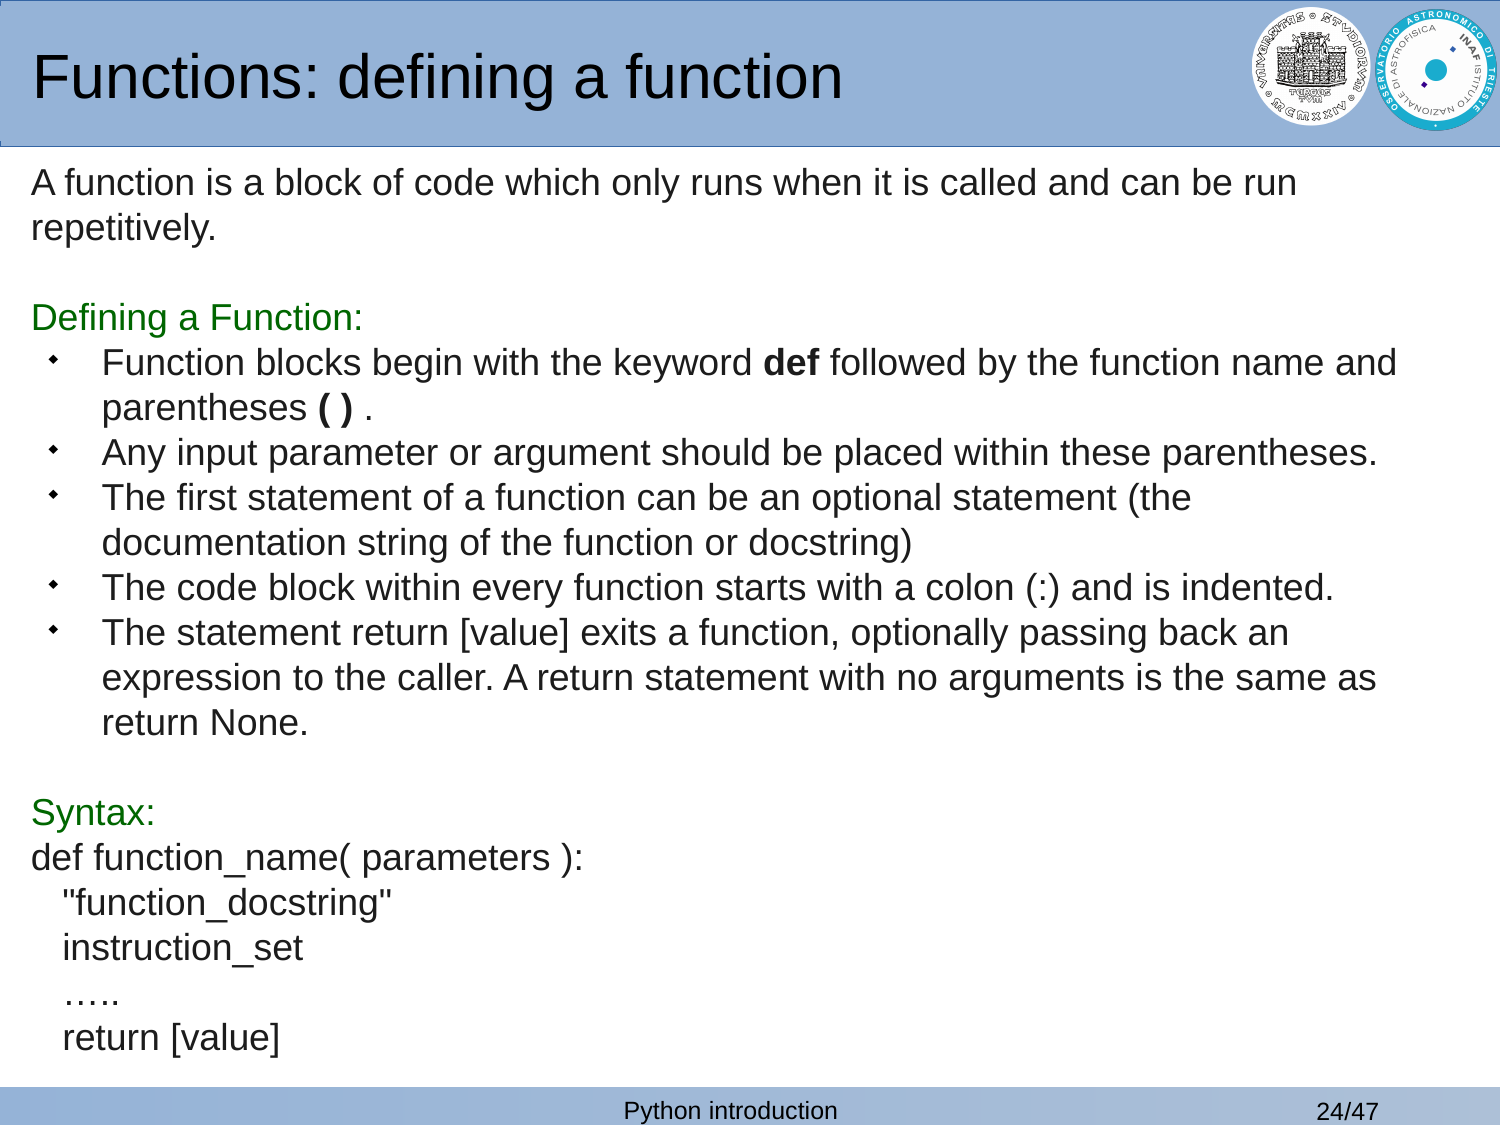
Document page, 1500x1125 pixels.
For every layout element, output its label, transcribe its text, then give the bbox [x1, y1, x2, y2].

picture [1252, 0, 1500, 156]
text_box Functions: defining a function [0, 5, 1243, 141]
list A function is a block of code which only runs when it is called and can be run repetitively. Defining a Function: Function blocks begin with the keyword def followed by the function name and parentheses ( ) . Any input parameter or argument should be placed within these parentheses. The first statement of a function can be an optional statement (the documentation string of the function or docstring) The code block within every function starts with a colon (:) and is indented. The statement return [value] exits a function, optionally passing back an expression to the caller. A return statement with no arguments is the same as return None. Syntax: def function_name( parameters ): "function_docstring" instruction_set ….. return [value] [16, 150, 1462, 1065]
